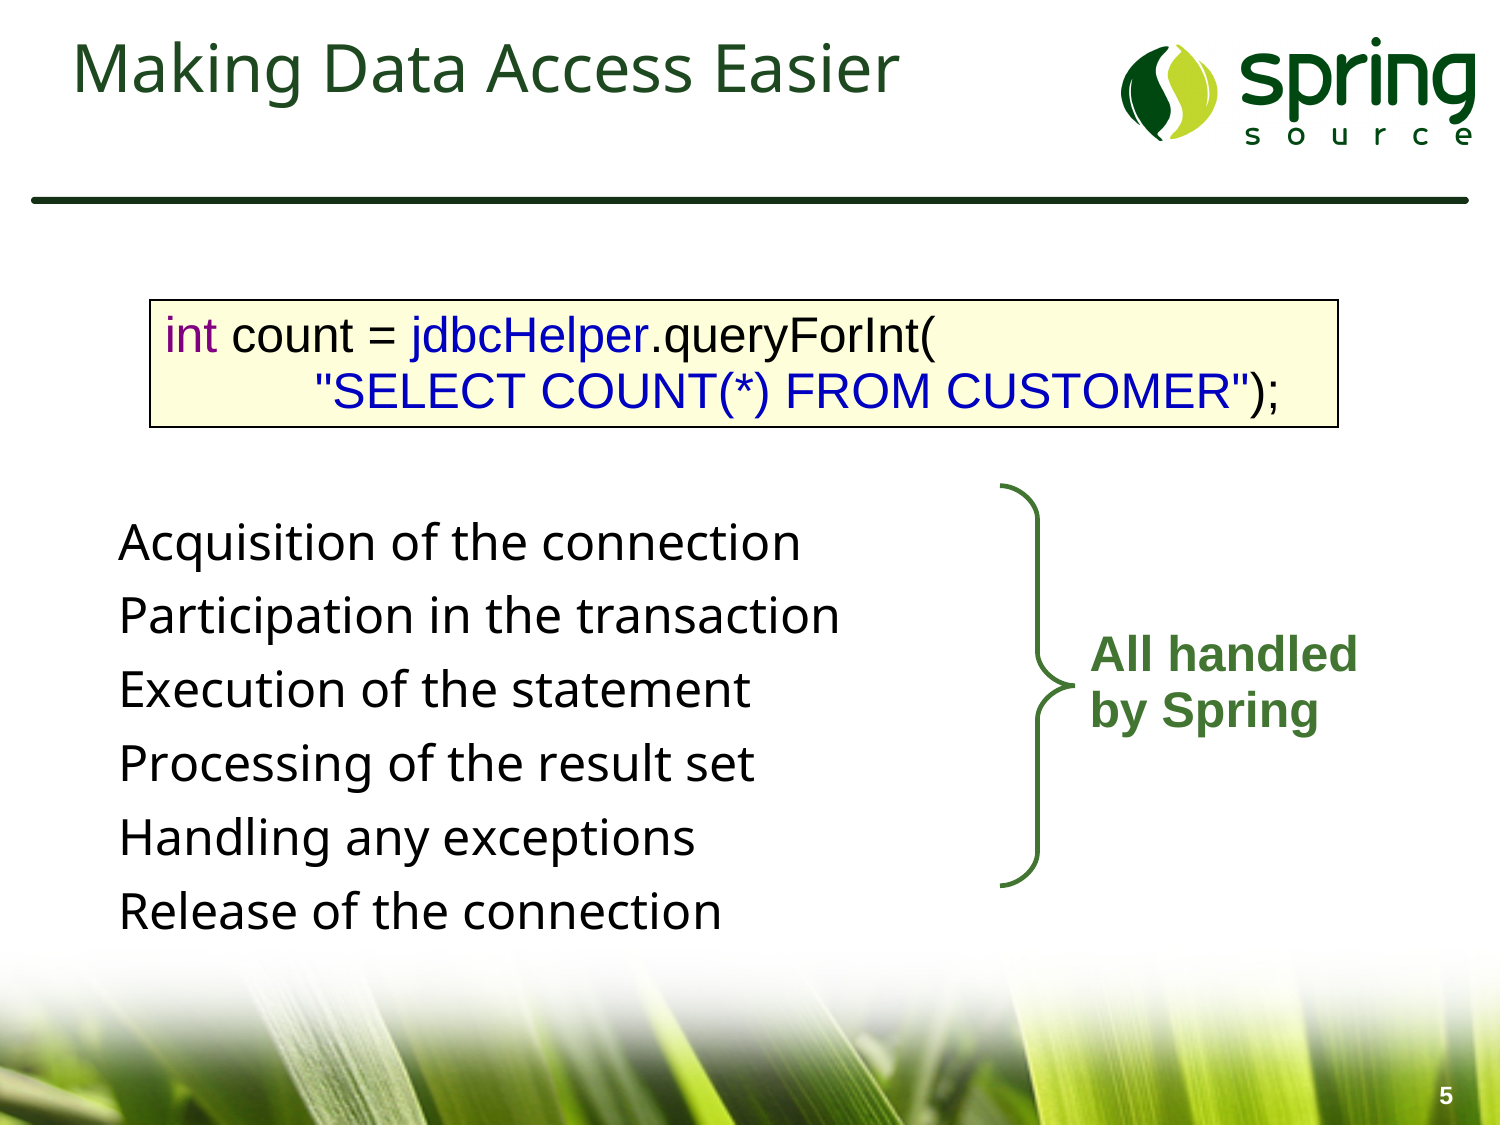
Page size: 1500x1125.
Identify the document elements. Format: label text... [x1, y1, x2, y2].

picture [0, 944, 1500, 1125]
text_box All handled by Spring [1074, 618, 1426, 746]
text_box int count = jdbcHelper.queryForInt( "SELECT COUNT(*) FROM CUSTOMER"); [150, 299, 1338, 427]
picture [1121, 37, 1475, 145]
list Acquisition of the connection Participation in the transaction Execution of the statement Processing of the result set Handling any exceptions Release of the connection [103, 275, 1394, 956]
title Making Data Access Easier [56, 13, 1089, 176]
